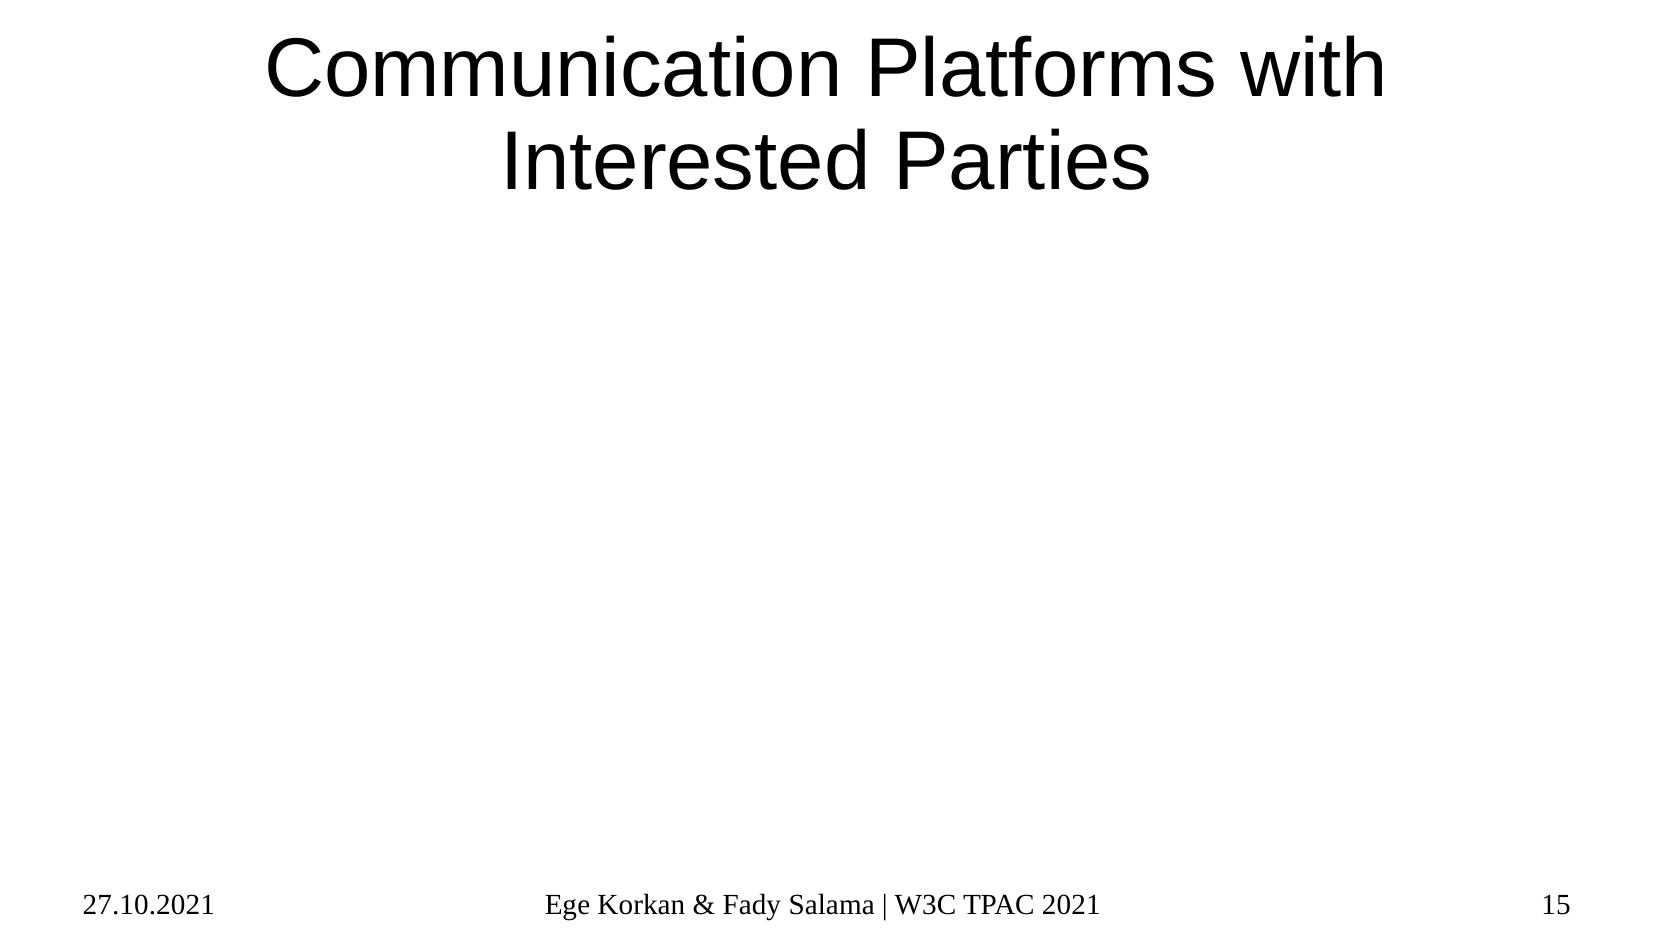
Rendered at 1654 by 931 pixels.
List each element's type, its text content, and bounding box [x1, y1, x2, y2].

title Communication Platforms with Interested Parties [82, 21, 1571, 208]
